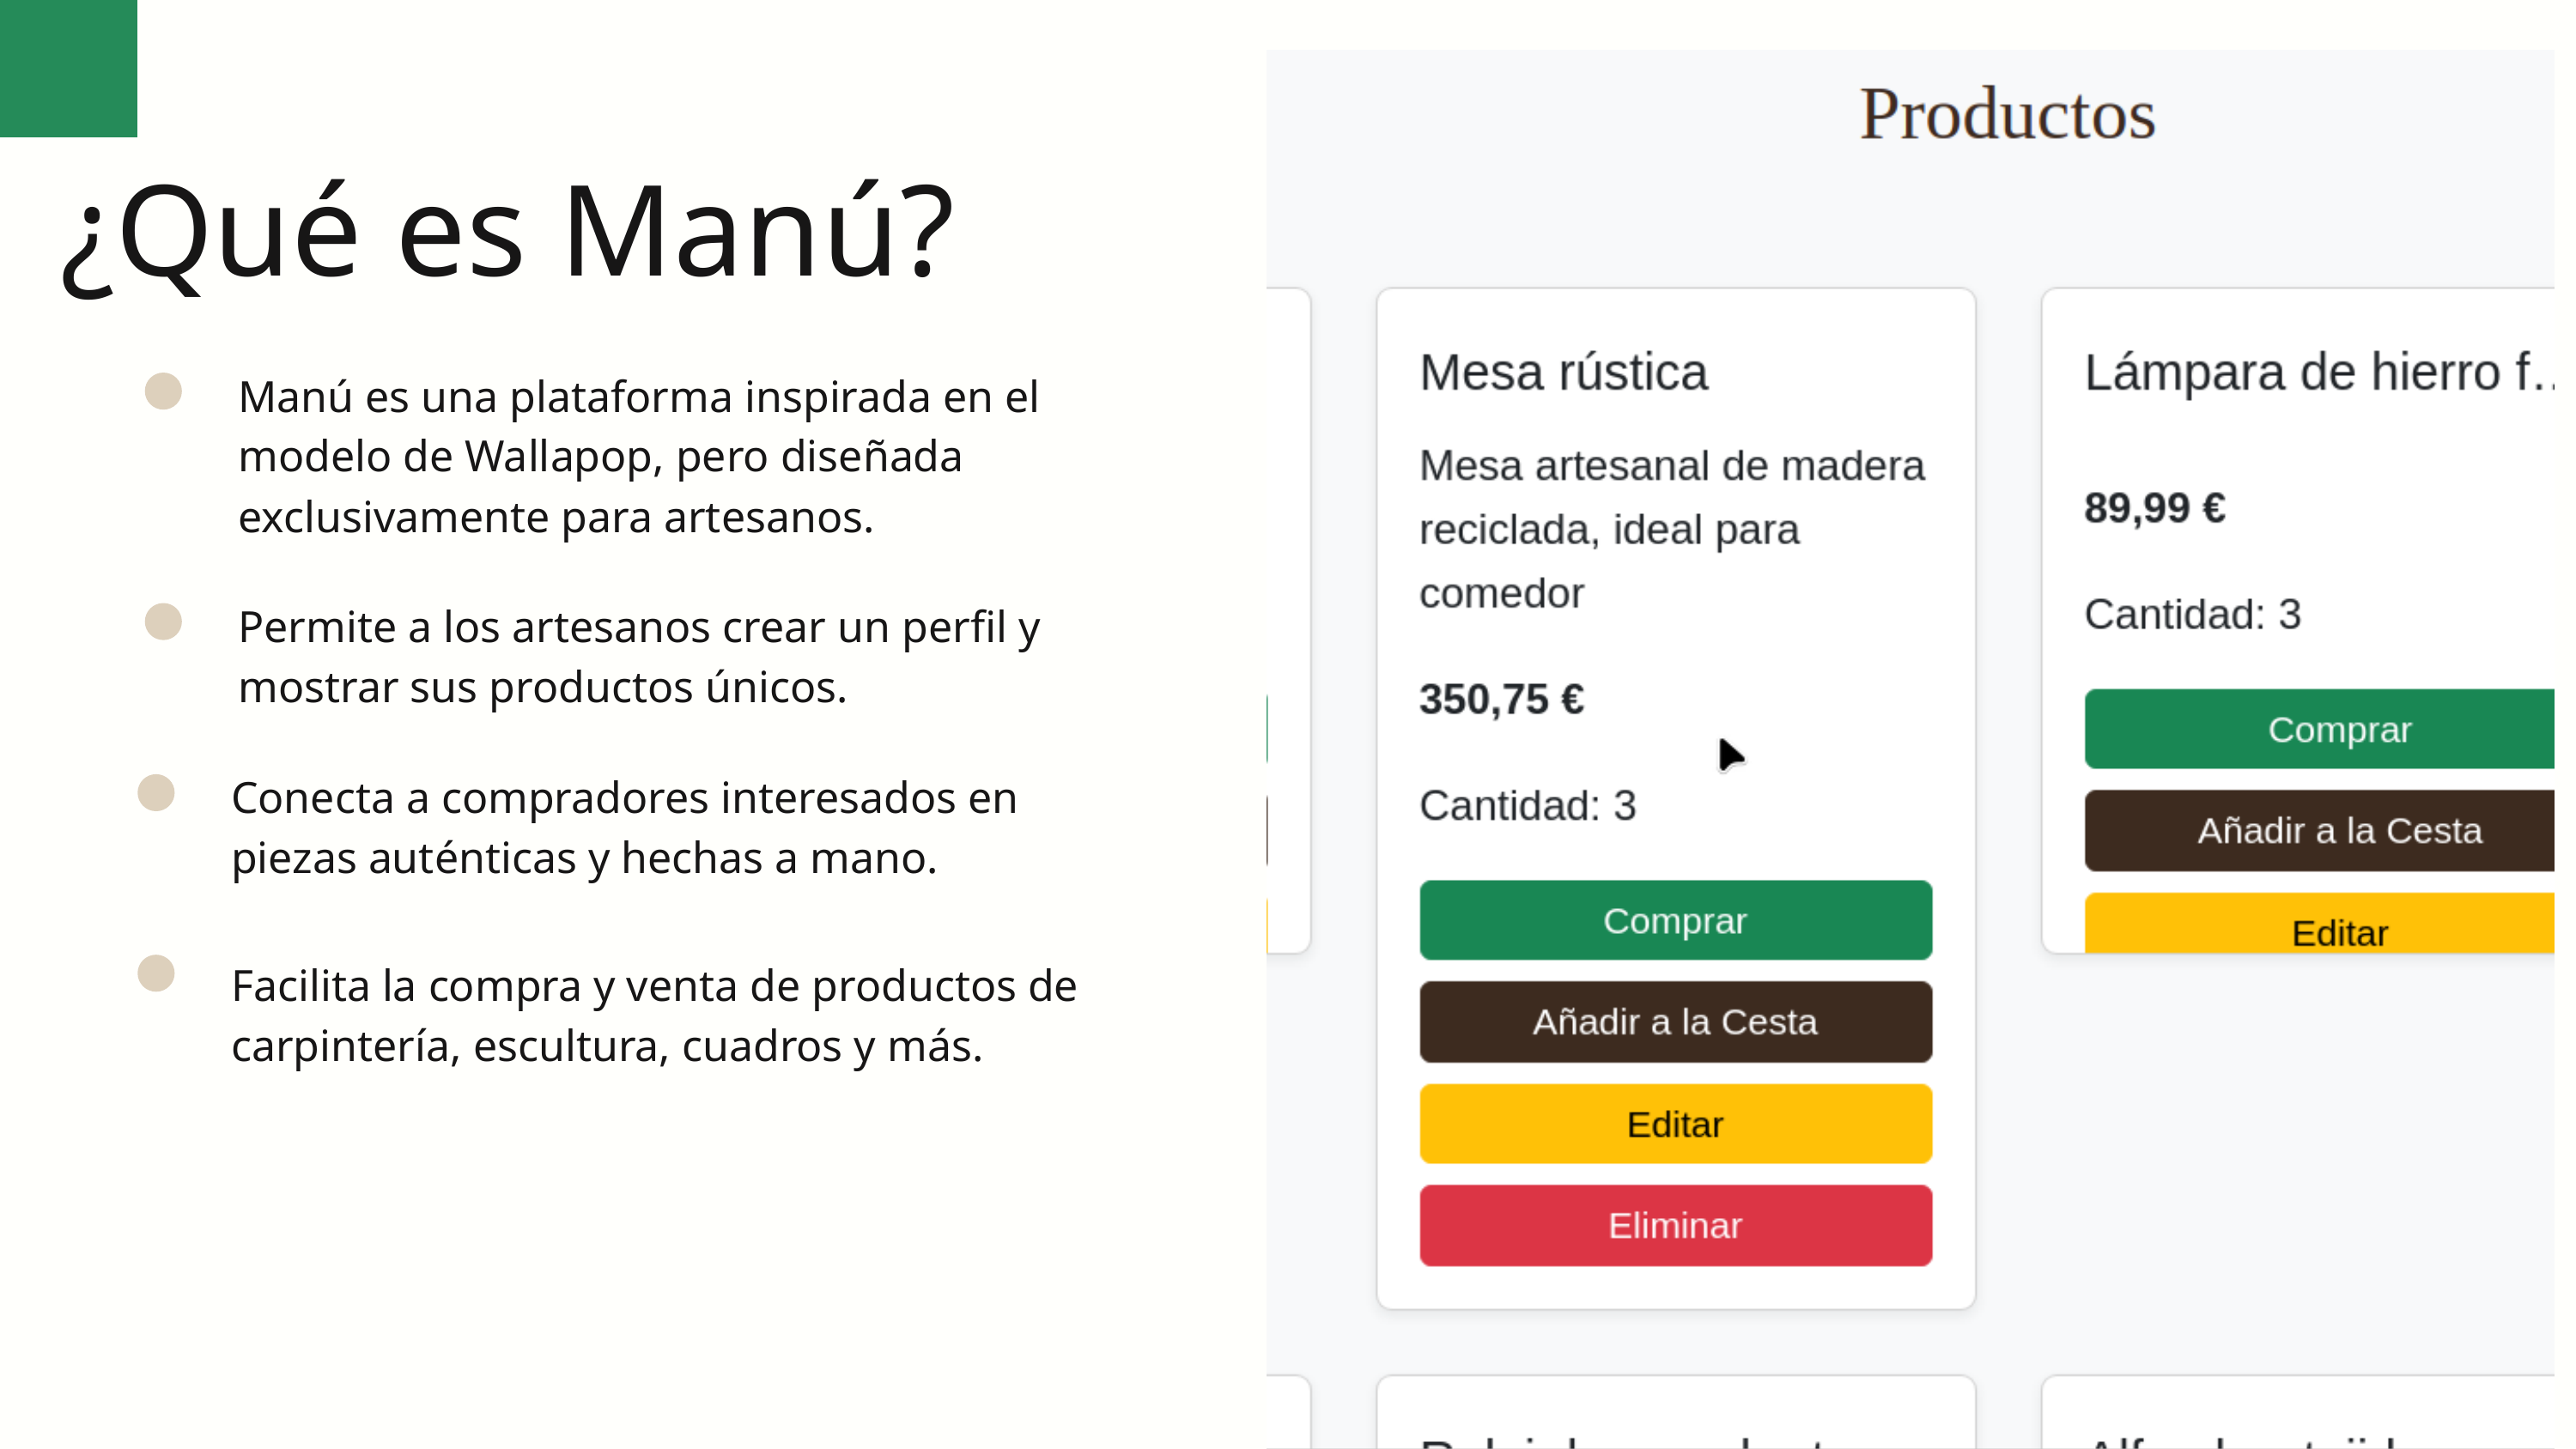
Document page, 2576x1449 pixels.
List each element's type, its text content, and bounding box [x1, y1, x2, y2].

text_box [137, 955, 175, 992]
text_box ¿Qué es Manú? [60, 124, 1288, 301]
text_box Manú es una plataforma inspirada en el modelo de Wallapop, pero diseñada exclusivamente para artesanos. [238, 361, 1107, 542]
text_box [0, 0, 137, 137]
picture [1267, 50, 2555, 1449]
text_box Permite a los artesanos crear un perfil y mostrar sus productos únicos. [238, 591, 1107, 712]
text_box [144, 373, 182, 410]
text_box Conecta a compradores interesados en piezas auténticas y hechas a mano. [231, 761, 1099, 882]
text_box Facilita la compra y venta de productos de carpintería, escultura, cuadros y más. [231, 949, 1099, 1070]
text_box [137, 773, 175, 812]
text_box [144, 603, 182, 640]
